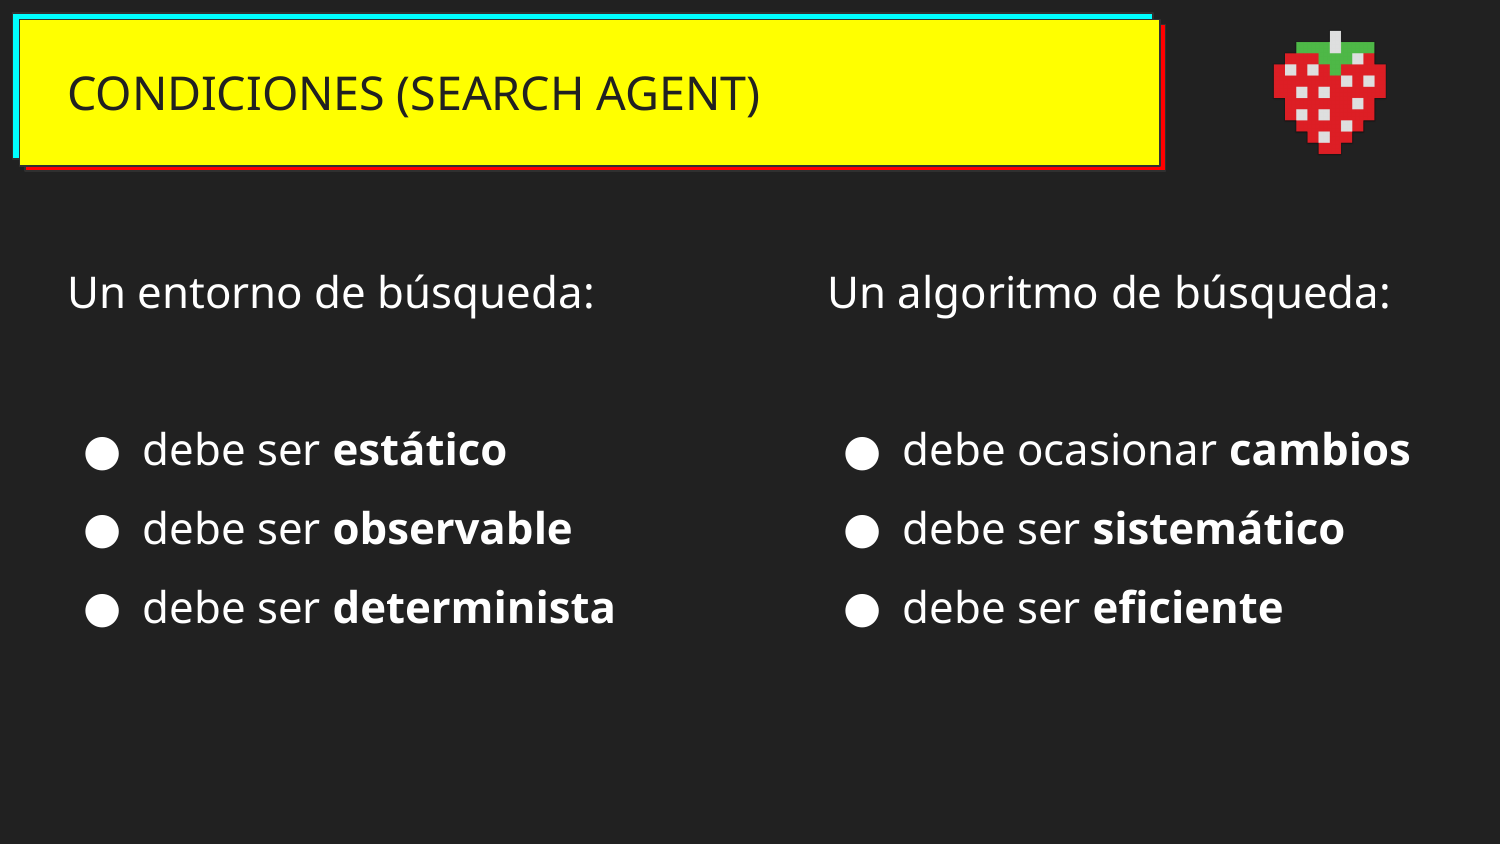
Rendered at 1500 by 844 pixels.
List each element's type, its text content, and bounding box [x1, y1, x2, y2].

text_box Un algoritmo de búsqueda: debe ocasionar cambios debe ser sistemático debe ser eficiente [812, 223, 1447, 791]
title CONDICIONES (SEARCH AGENT) [52, 45, 1145, 140]
text_box [12, 12, 1166, 171]
picture [1272, 29, 1387, 156]
text_box Un entorno de búsqueda: debe ser estático debe ser observable debe ser determinista [52, 223, 687, 791]
